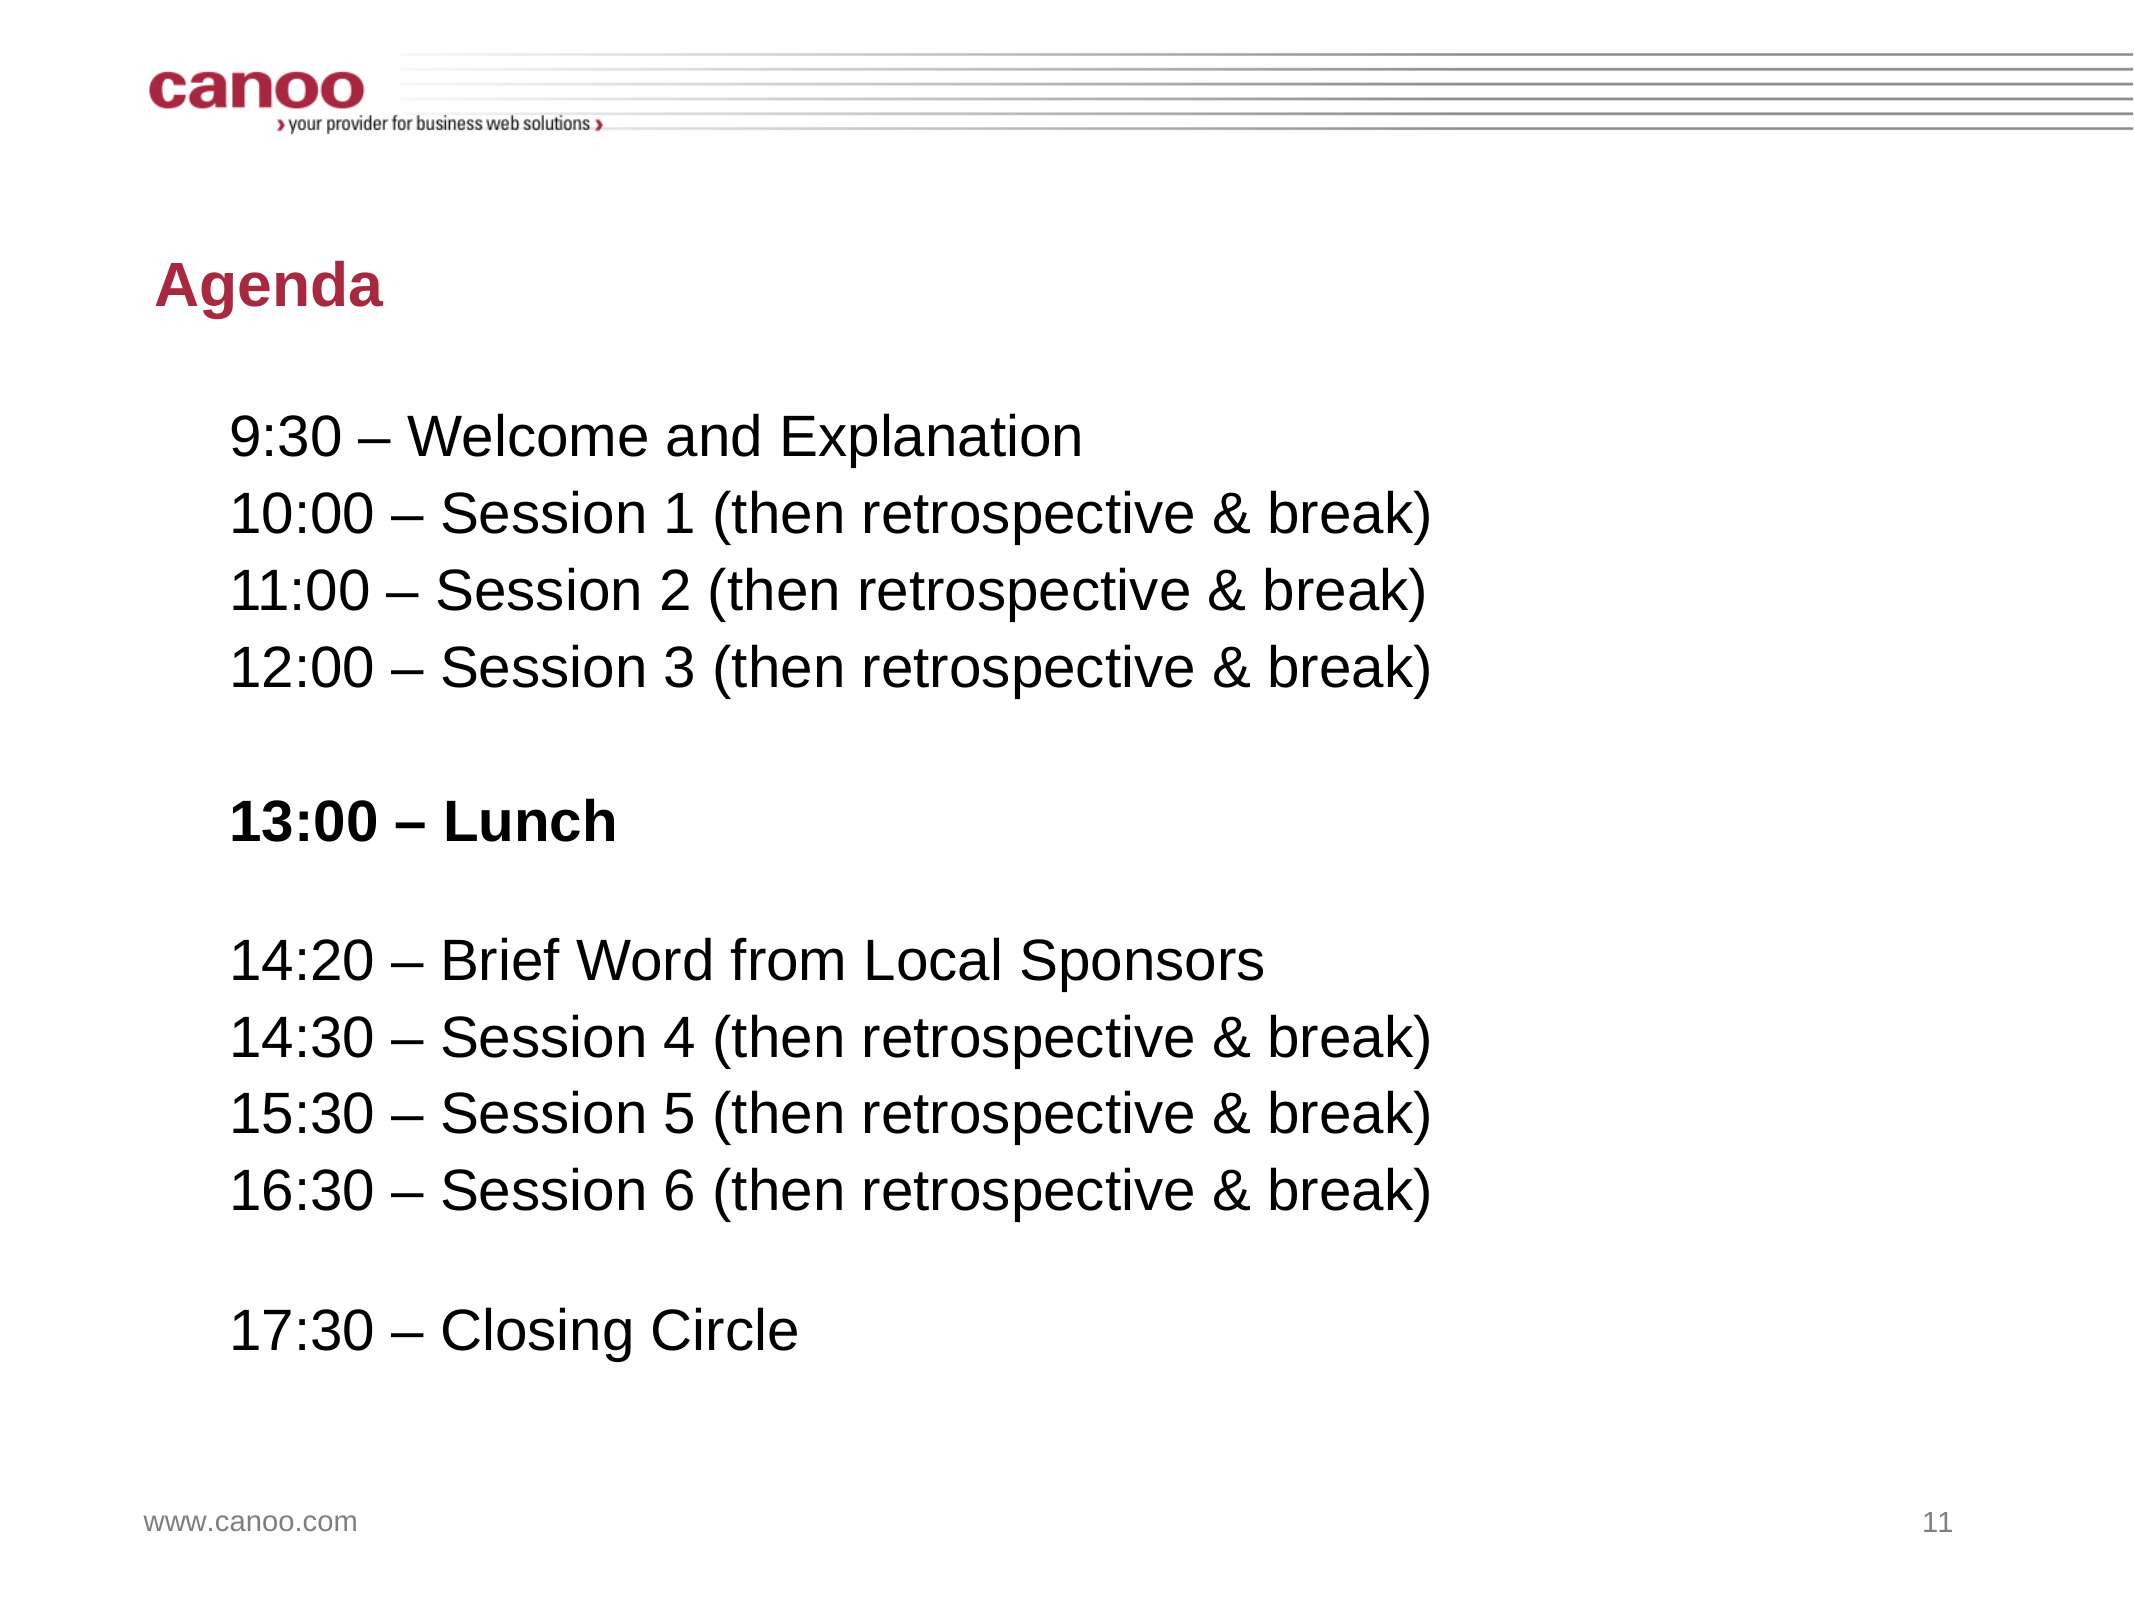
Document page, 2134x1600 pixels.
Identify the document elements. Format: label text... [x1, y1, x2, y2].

picture [0, 21, 2134, 188]
list 9:30 – Welcome and Explanation 10:00 – Session 1 (then retrospective & break) 11:00 – Session 2 (then retrospective & break) 12:00 – Session 3 (then retrospective & break) 13:00 – Lunch 14:20 – Brief Word from Local Sponsors 14:30 – Session 4 (then retrospective & break) 15:30 – Session 5 (then retrospective & break) 16:30 – Session 6 (then retrospective & break) 17:30 – Closing Circle [145, 391, 1959, 1405]
text_box <number> [1912, 1495, 1965, 1546]
title Agenda [145, 233, 1961, 328]
